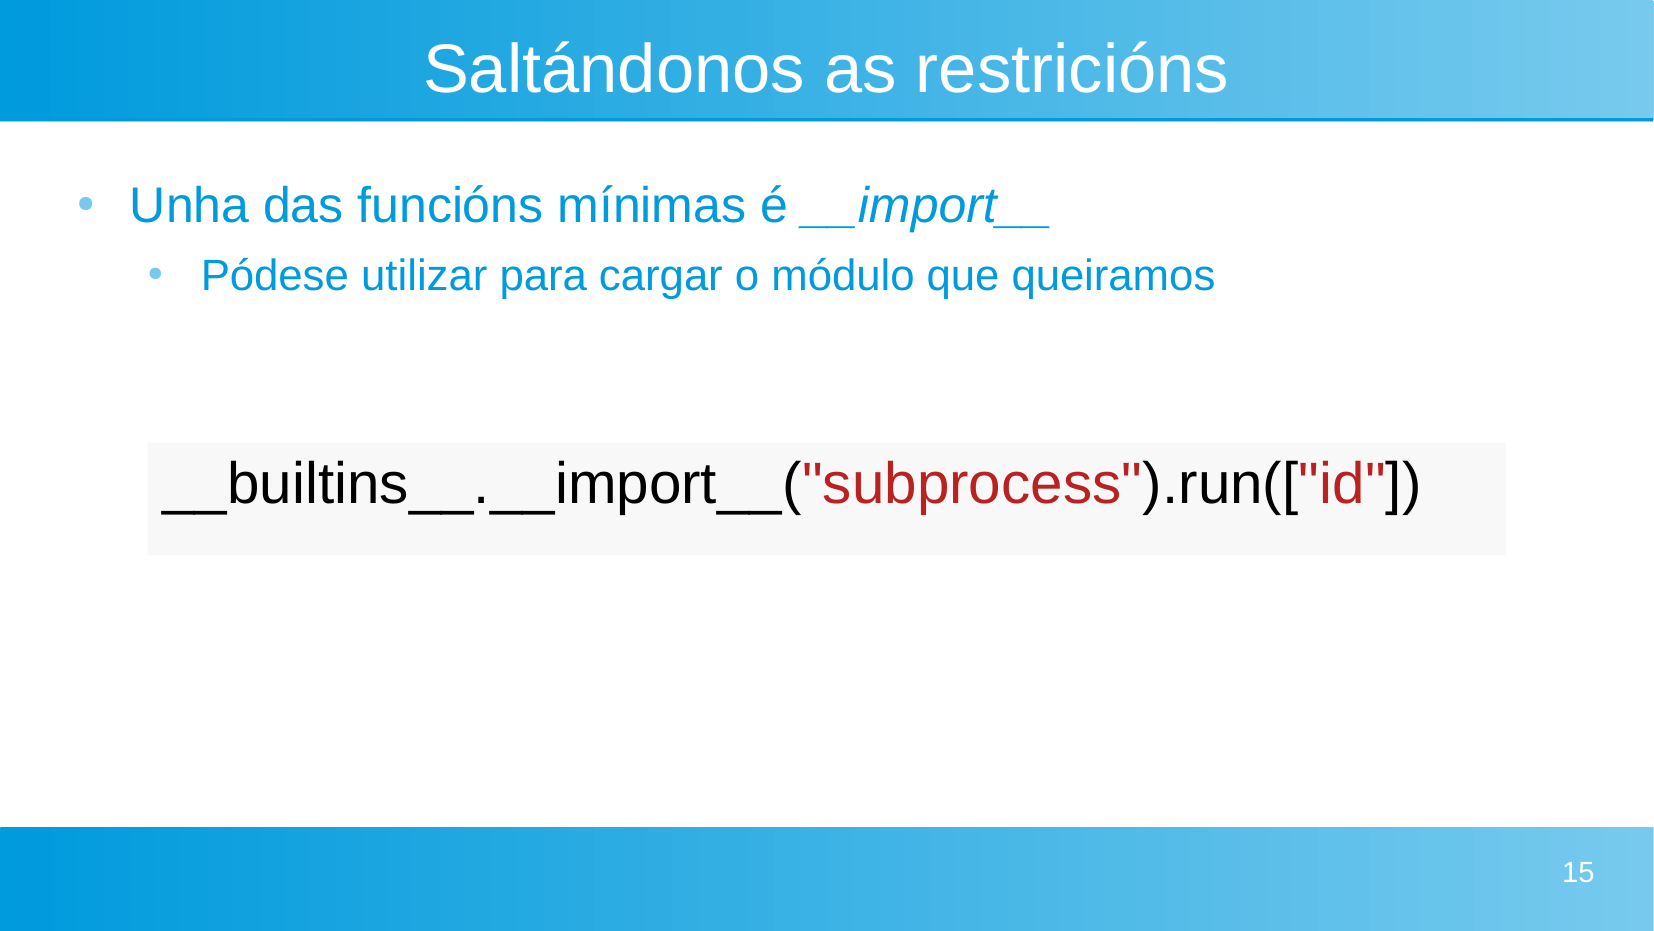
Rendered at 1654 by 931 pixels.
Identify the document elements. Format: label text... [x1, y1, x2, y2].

text_box __builtins__.__import__("subprocess").run(["id"]) [147, 442, 1506, 556]
list Unha das funcións mínimas é __import__ Pódese utilizar para cargar o módulo que queiramos [59, 177, 1595, 768]
title Saltándonos as restricións [59, 29, 1595, 108]
